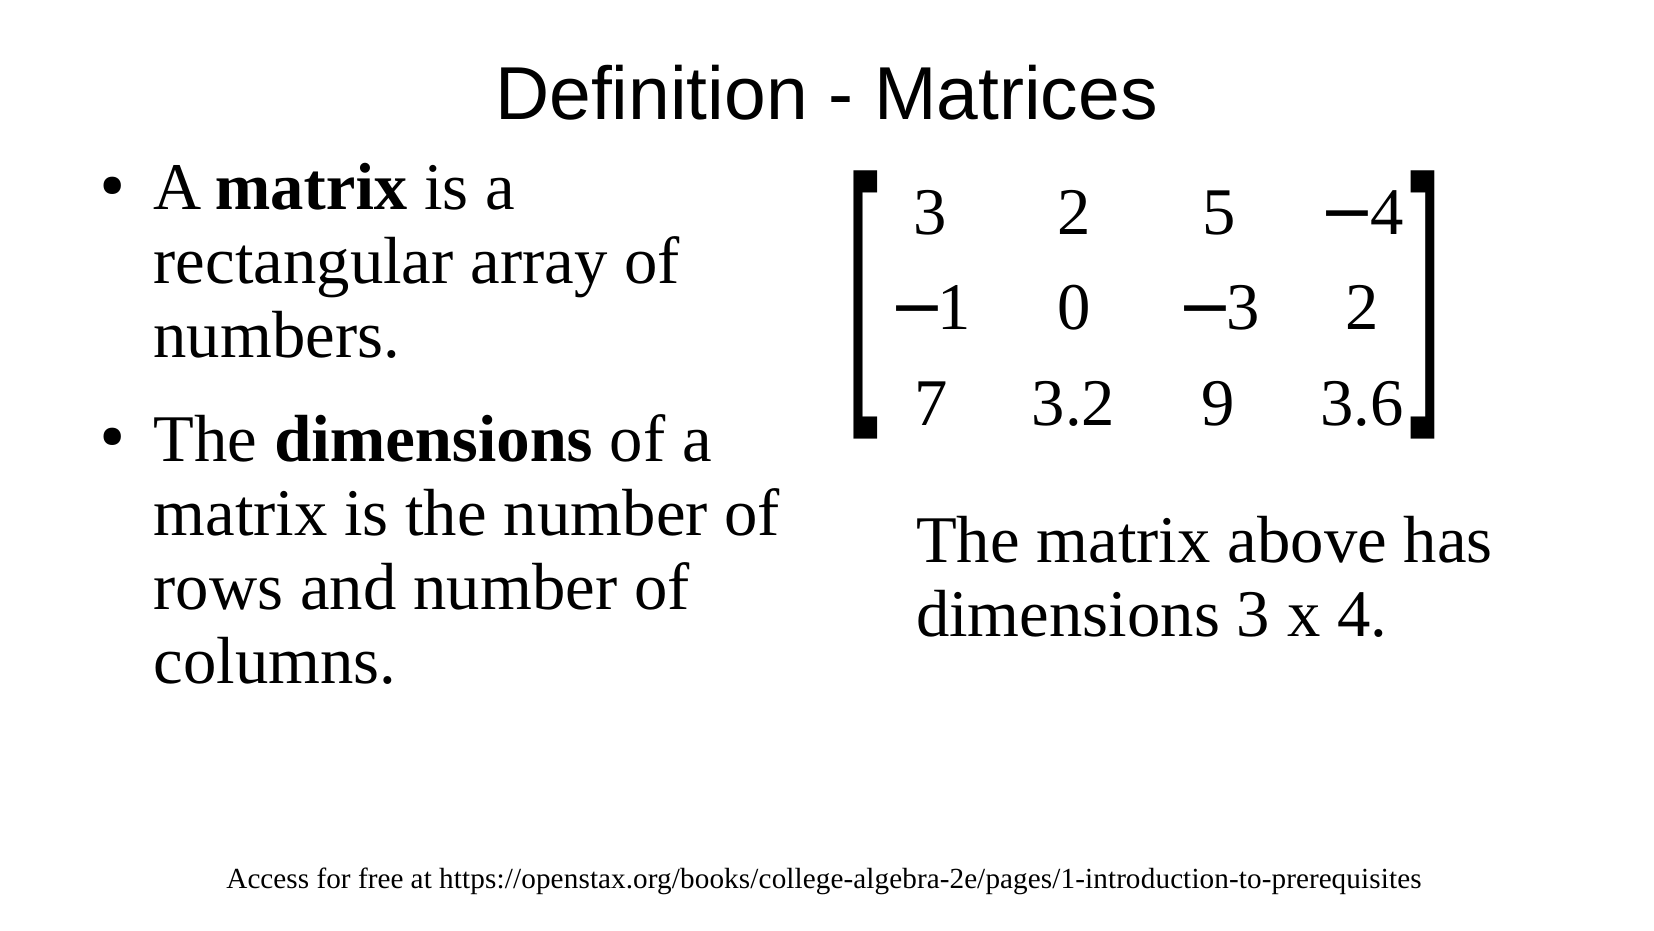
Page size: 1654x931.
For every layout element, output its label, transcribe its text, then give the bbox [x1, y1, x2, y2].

list A matrix is a rectangular array of numbers. The dimensions of a matrix is the number of rows and number of columns. [82, 150, 809, 826]
title Definition - Matrices [82, 37, 1571, 151]
chart [845, 150, 1450, 458]
list The matrix above has dimensions 3 x 4. [845, 502, 1572, 825]
